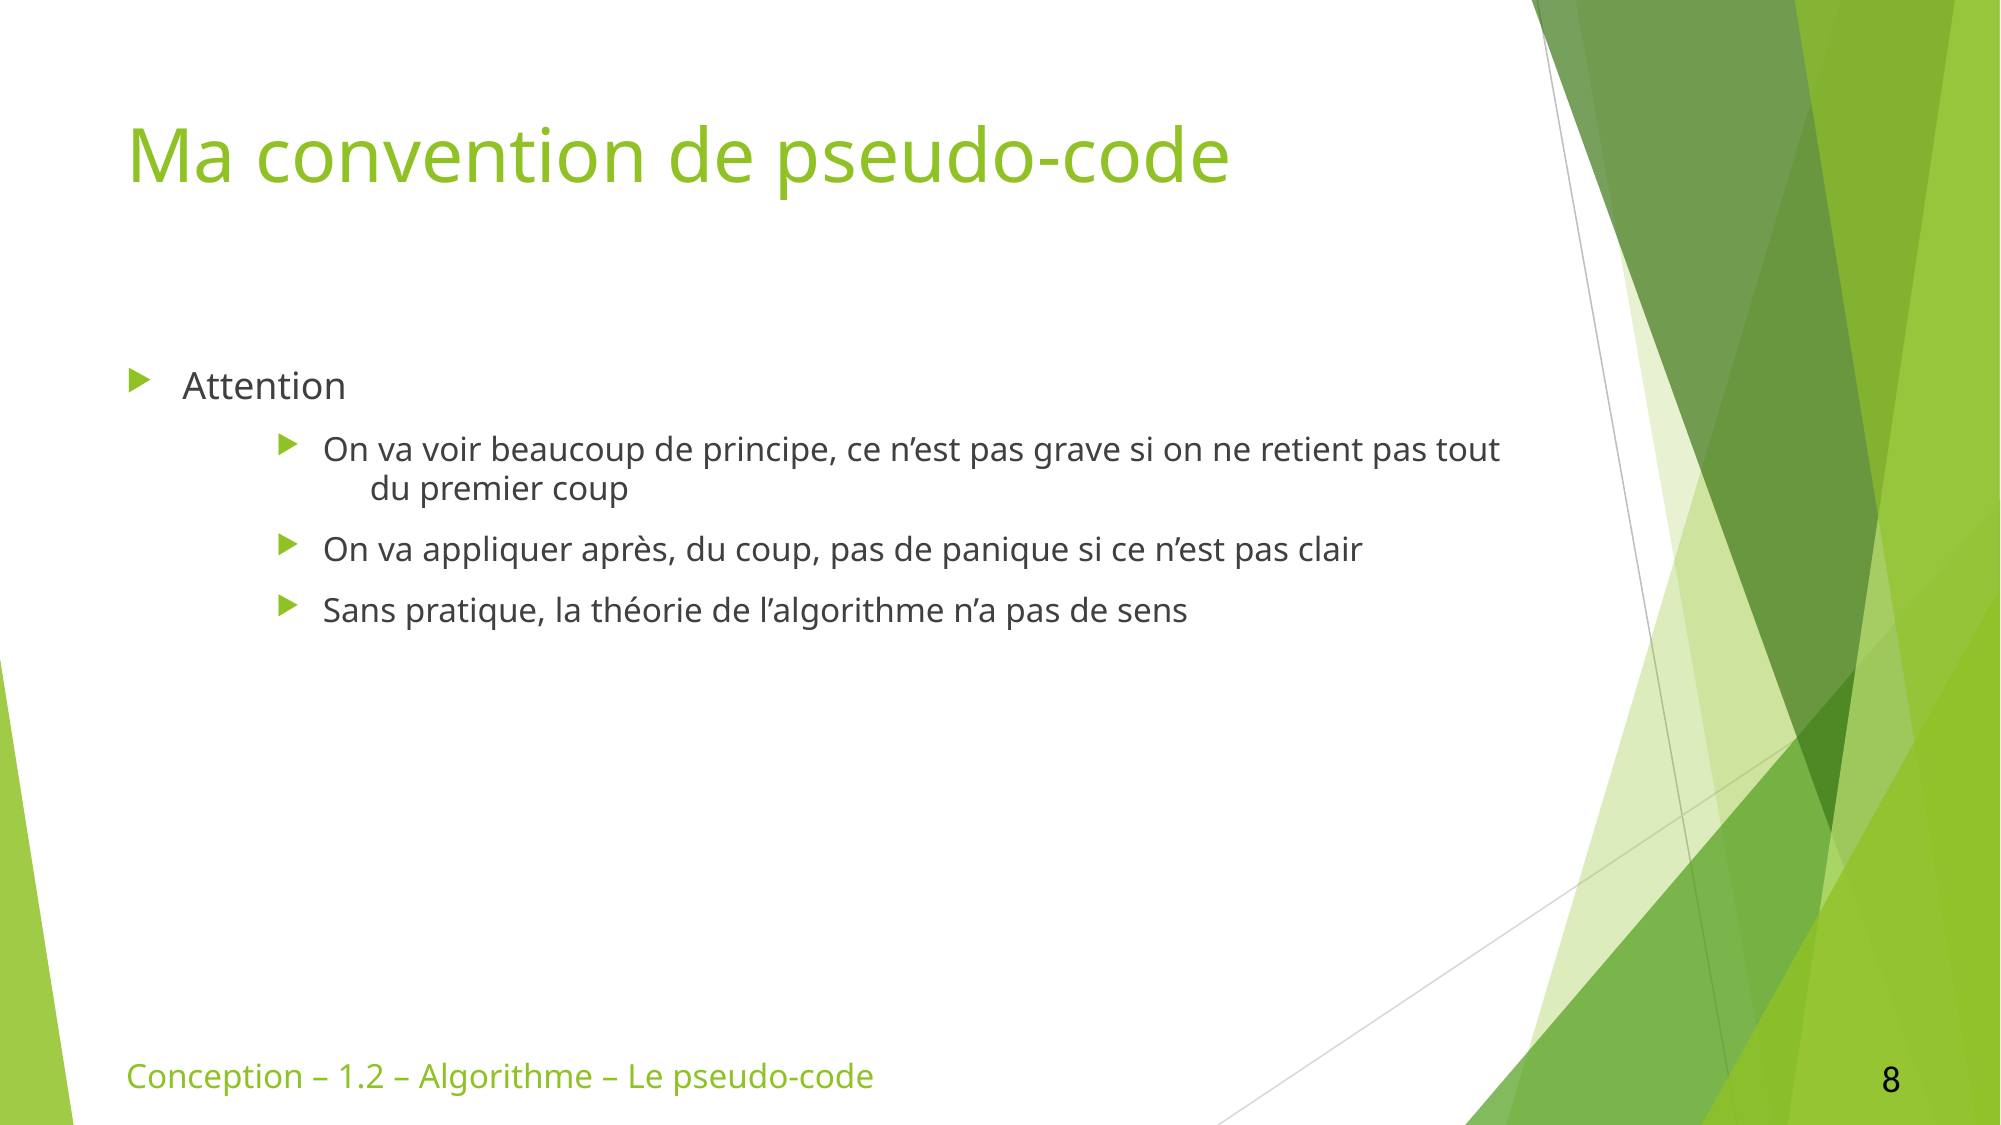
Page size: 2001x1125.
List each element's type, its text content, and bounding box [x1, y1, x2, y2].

list Attention On va voir beaucoup de principe, ce n’est pas grave si on ne retient pas tout du premier coup On va appliquer après, du coup, pas de panique si ce n’est pas clair Sans pratique, la théorie de l’algorithme n’a pas de sens [111, 354, 1522, 992]
text_box Conception – 1.2 – Algorithme – Le pseudo-code [111, 1047, 1094, 1109]
text_box [1866, 1047, 1979, 1108]
title Ma convention de pseudo-code [111, 99, 1522, 317]
